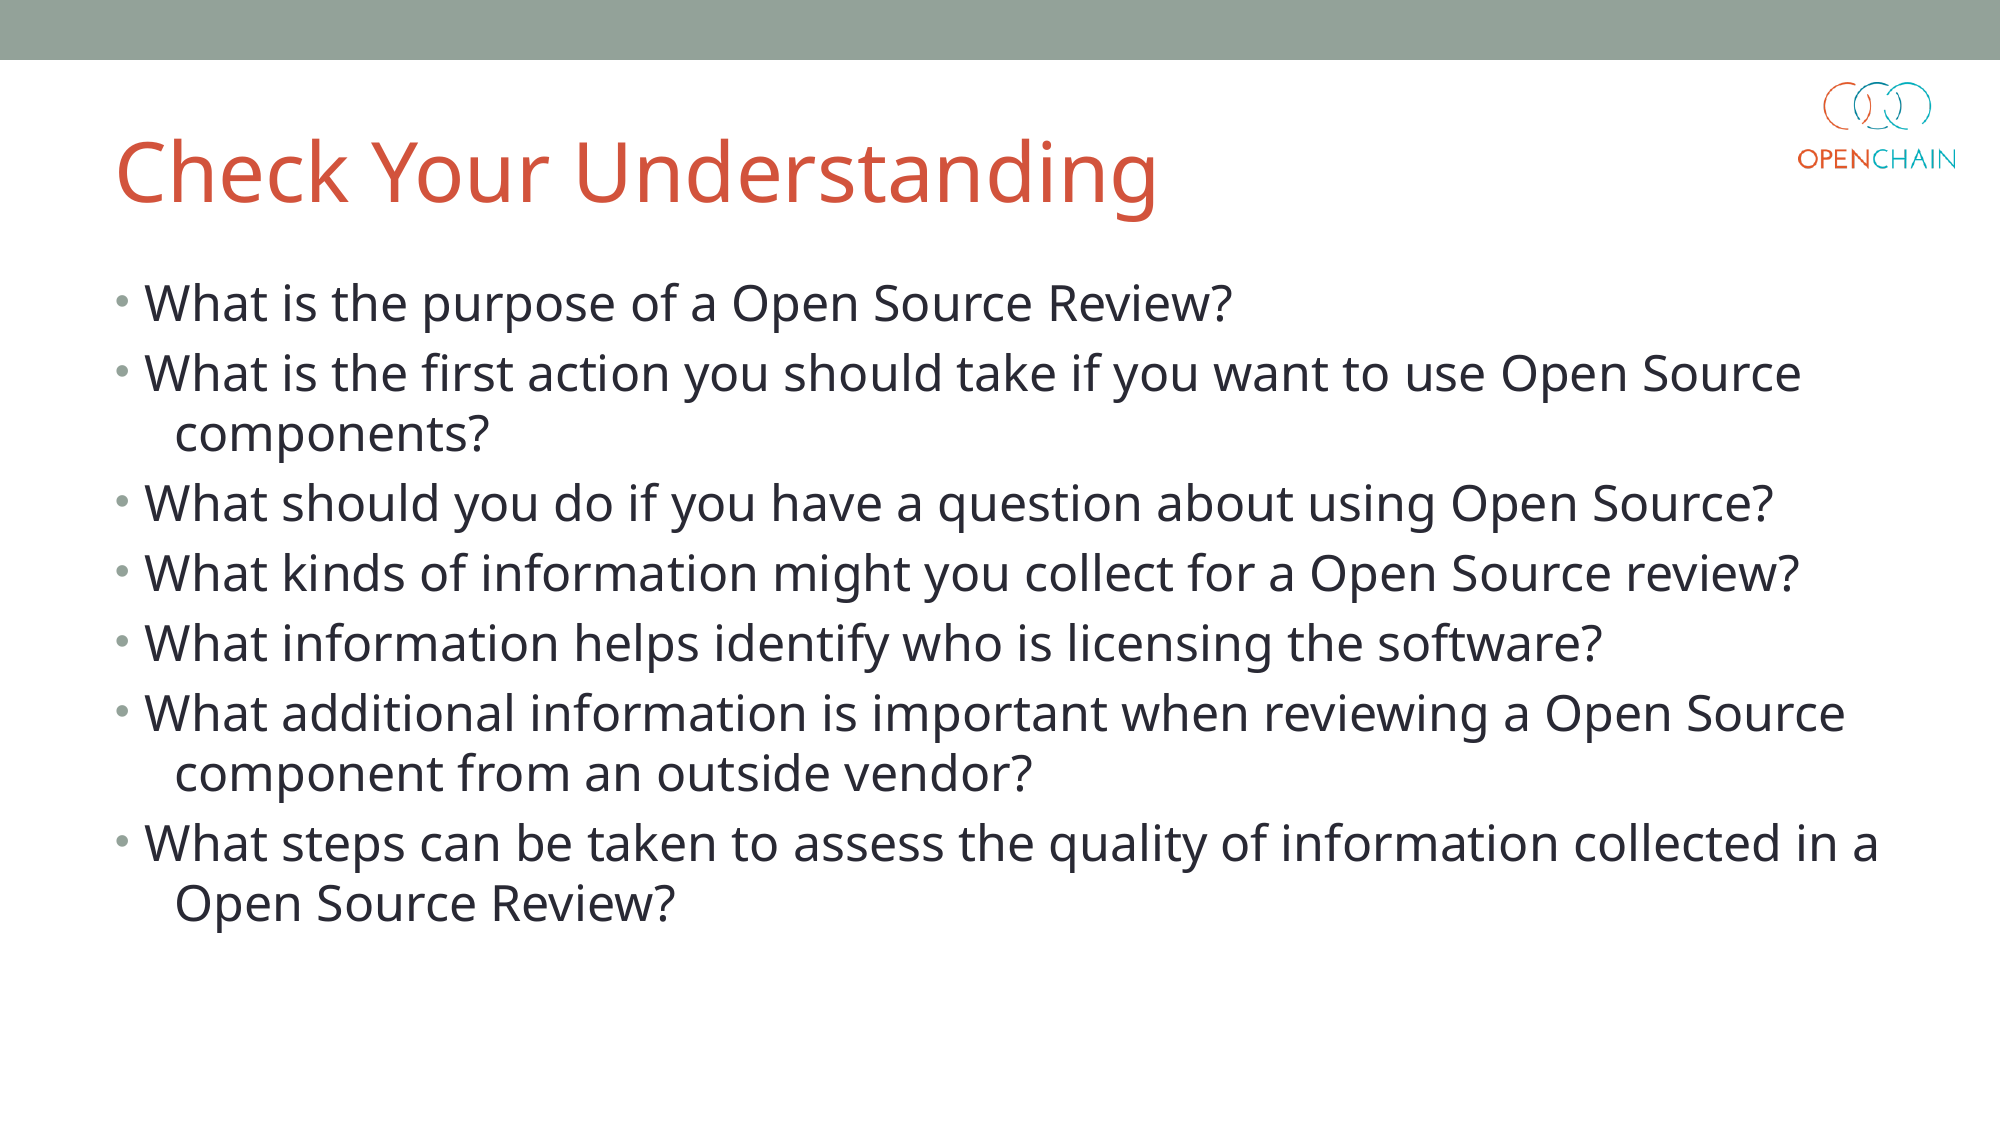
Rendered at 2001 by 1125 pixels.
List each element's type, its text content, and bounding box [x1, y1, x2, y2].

text_box Check Your Understanding [100, 88, 1900, 250]
text_box What is the purpose of a Open Source Review? What is the first action you should take if you want to use Open Source components? What should you do if you have a question about using Open Source? What kinds of information might you collect for a Open Source review? What information helps identify who is licensing the software? What additional information is important when reviewing a Open Source component from an outside vendor? What steps can be taken to assess the quality of information collected in a Open Source Review? [100, 264, 1900, 1064]
